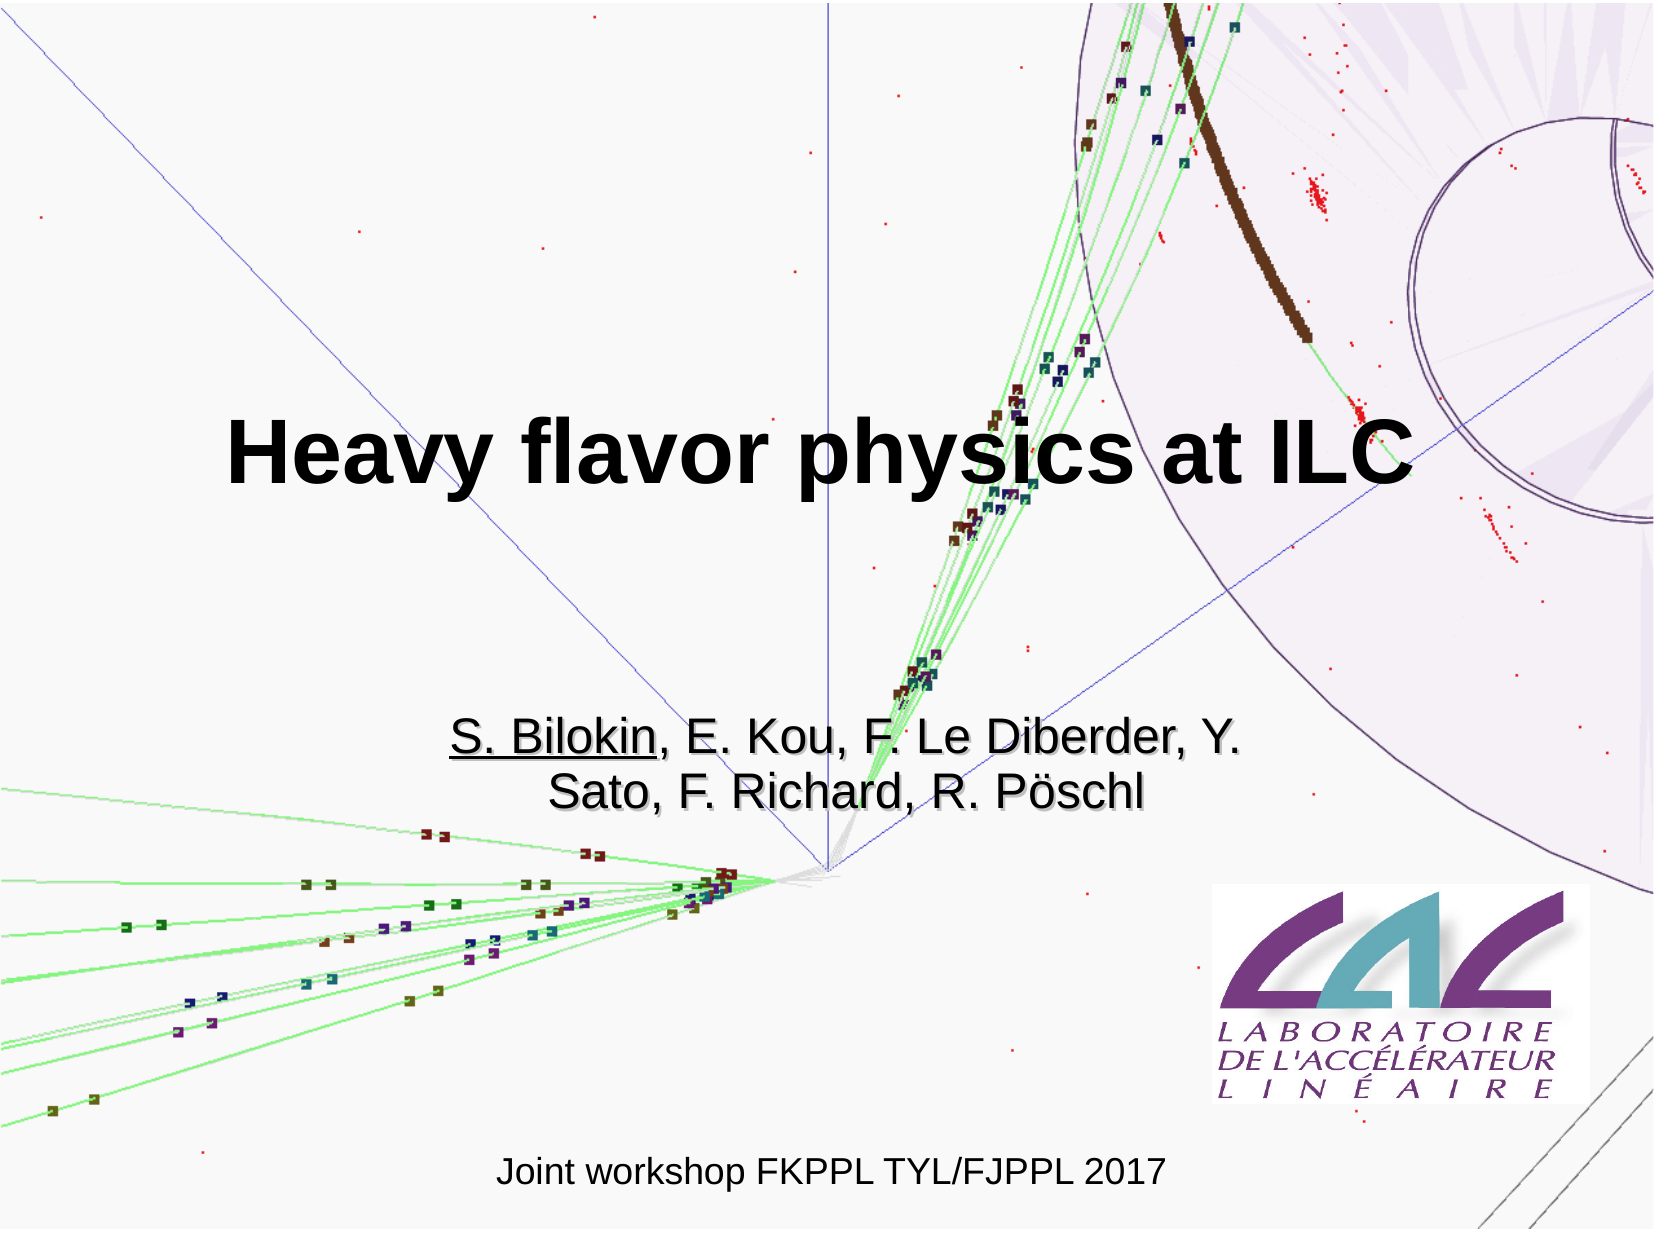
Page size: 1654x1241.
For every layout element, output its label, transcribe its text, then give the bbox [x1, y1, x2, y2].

title Heavy flavor physics at ILC [90, 347, 1579, 556]
picture [0, 3, 1654, 1229]
text_box Joint workshop FKPPL TYL/FJPPL 2017 [458, 1143, 1205, 1241]
text_box [82, 645, 1571, 1025]
